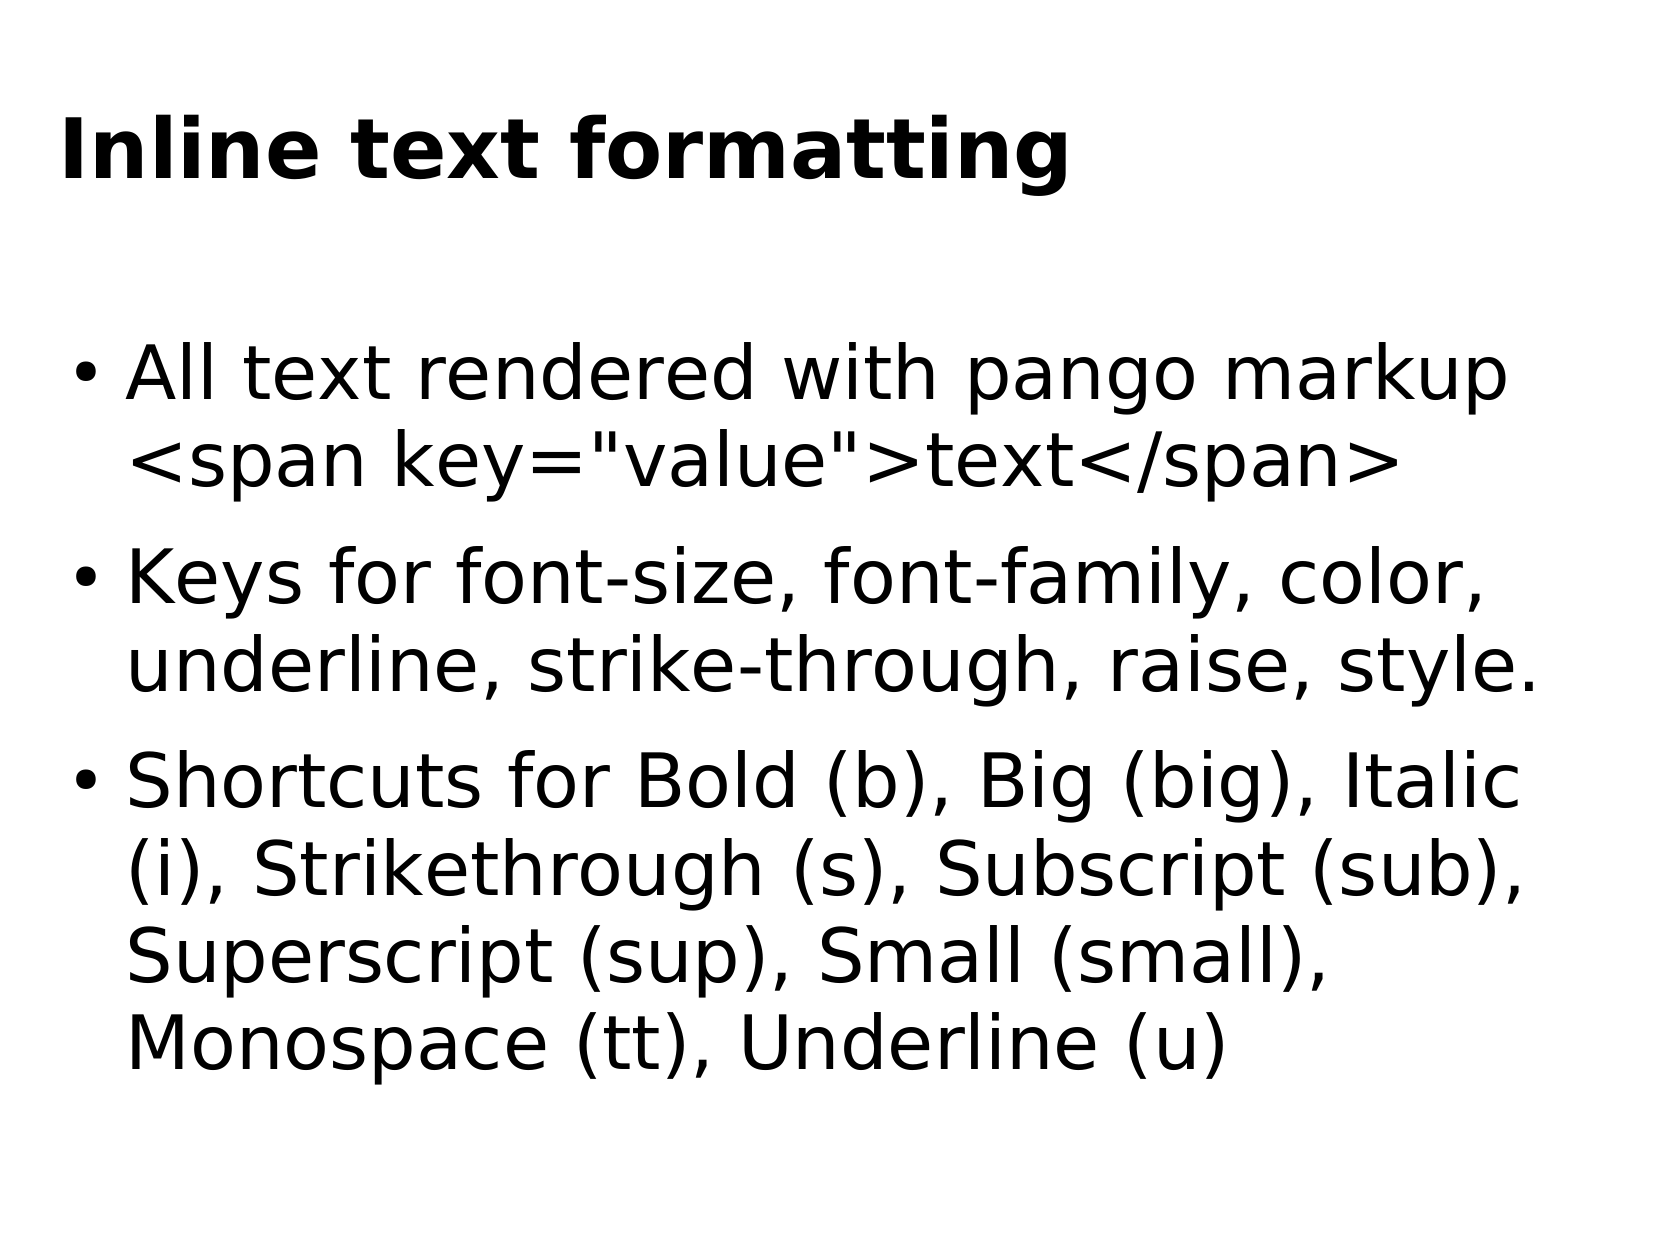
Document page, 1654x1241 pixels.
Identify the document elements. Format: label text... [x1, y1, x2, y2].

title Inline text formatting [59, 75, 1607, 225]
list All text rendered with pango markup <span key="value">text</span> Keys for font-size, font-family, color, underline, strike-through, raise, style. Shortcuts for Bold (b), Big (big), Italic (i), Strikethrough (s), Subscript (sub), Superscript (sup), Small (small), Monospace (tt), Underline (u) [54, 330, 1575, 1088]
